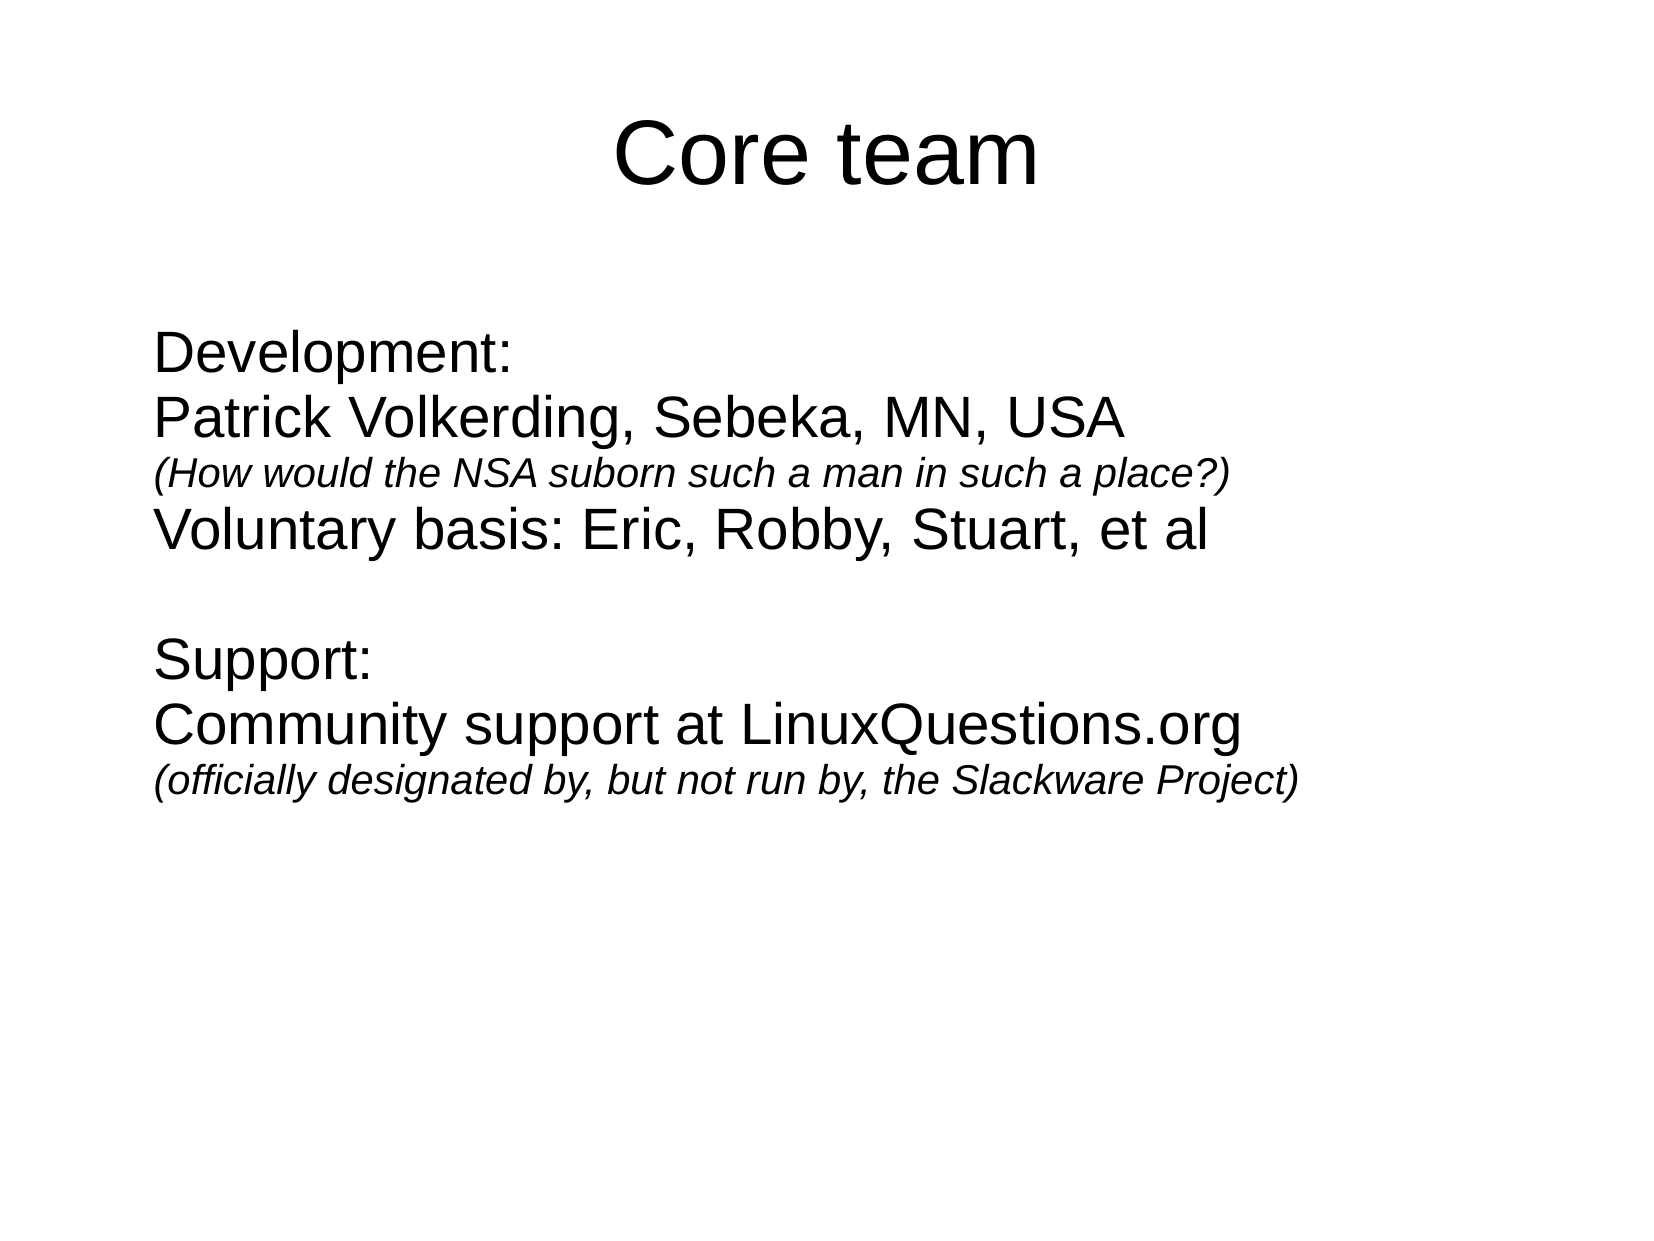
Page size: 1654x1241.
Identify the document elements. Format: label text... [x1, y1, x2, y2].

title Core team [82, 49, 1571, 257]
text_box Development: Patrick Volkerding, Sebeka, MN, USA (How would the NSA suborn such a man in such a place?) Voluntary basis: Eric, Robby, Stuart, et al Support: Community support at LinuxQuestions.org (officially designated by, but not run by, the Slackware Project) [153, 320, 1489, 888]
